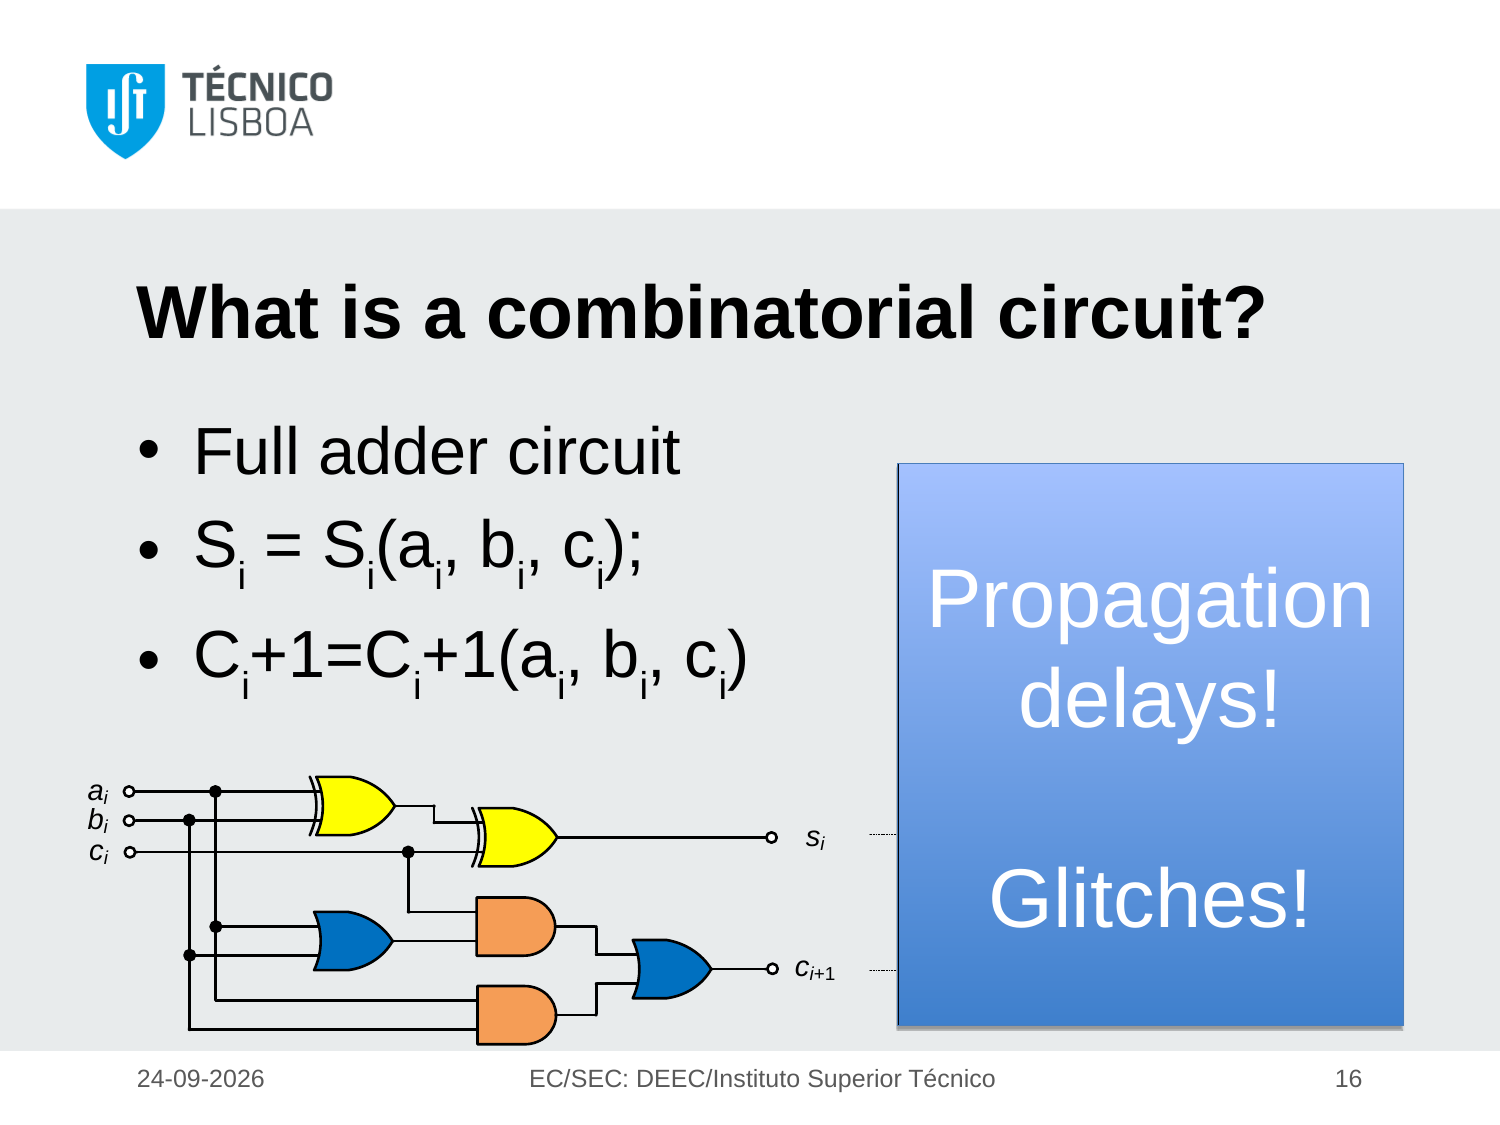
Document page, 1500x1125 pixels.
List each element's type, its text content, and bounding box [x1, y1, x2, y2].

footer EC/SEC: DEEC/Instituto Superior Técnico [512, 1059, 1021, 1103]
list Full adder circuit Si = Si(ai, bi, ci); Ci+1=Ci+1(ai, bi, ci) [121, 400, 1378, 769]
title What is a combinatorial circuit? [121, 237, 1378, 381]
slide_number 09-10-2020 [121, 1059, 425, 1103]
text_box Propagation delays! Glitches! [897, 463, 1404, 1026]
picture [0, 0, 1500, 1125]
slide_number <number> [1077, 1052, 1378, 1103]
